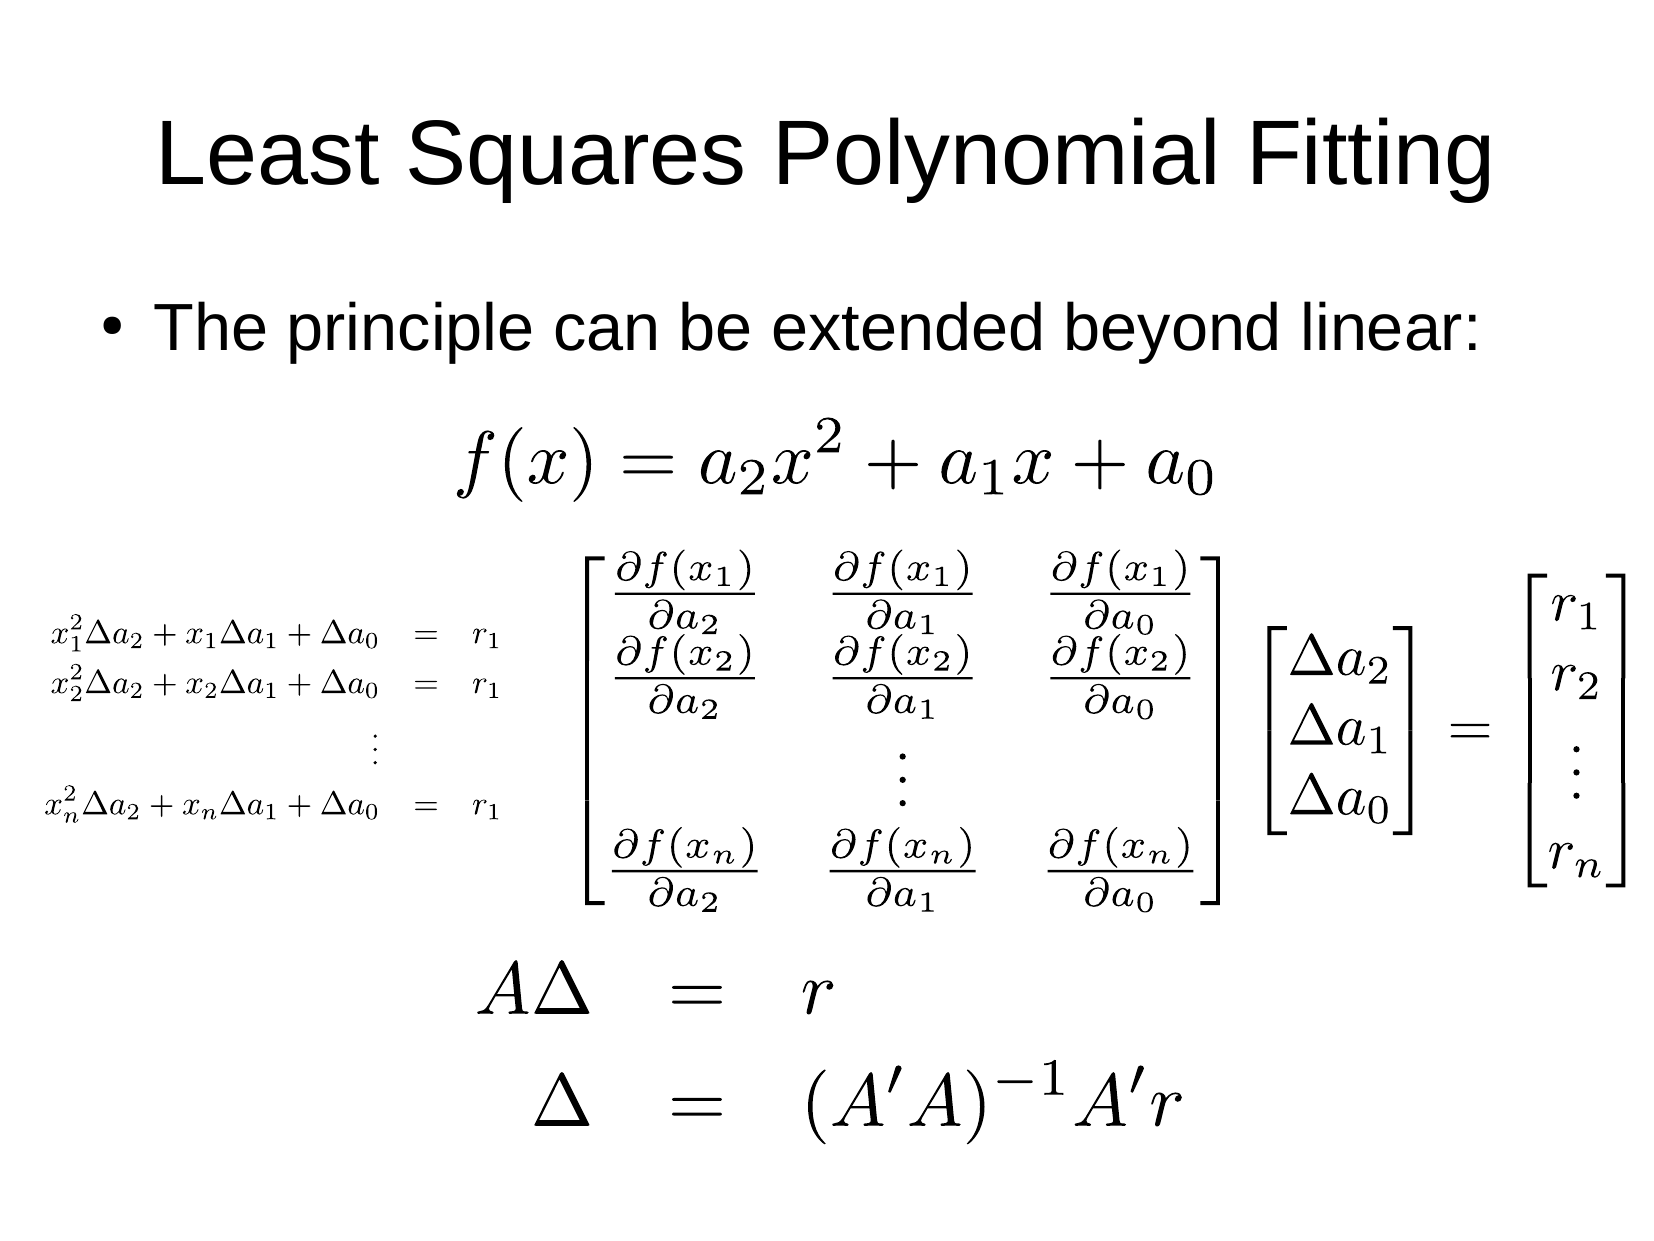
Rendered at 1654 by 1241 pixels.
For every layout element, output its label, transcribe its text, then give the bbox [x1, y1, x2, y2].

text_box [566, 549, 1645, 913]
text_box [474, 960, 1186, 1145]
list The principle can be extended beyond linear: [82, 290, 1571, 1010]
text_box [44, 613, 501, 823]
text_box [452, 417, 1216, 503]
title Least Squares Polynomial Fitting [82, 49, 1571, 257]
